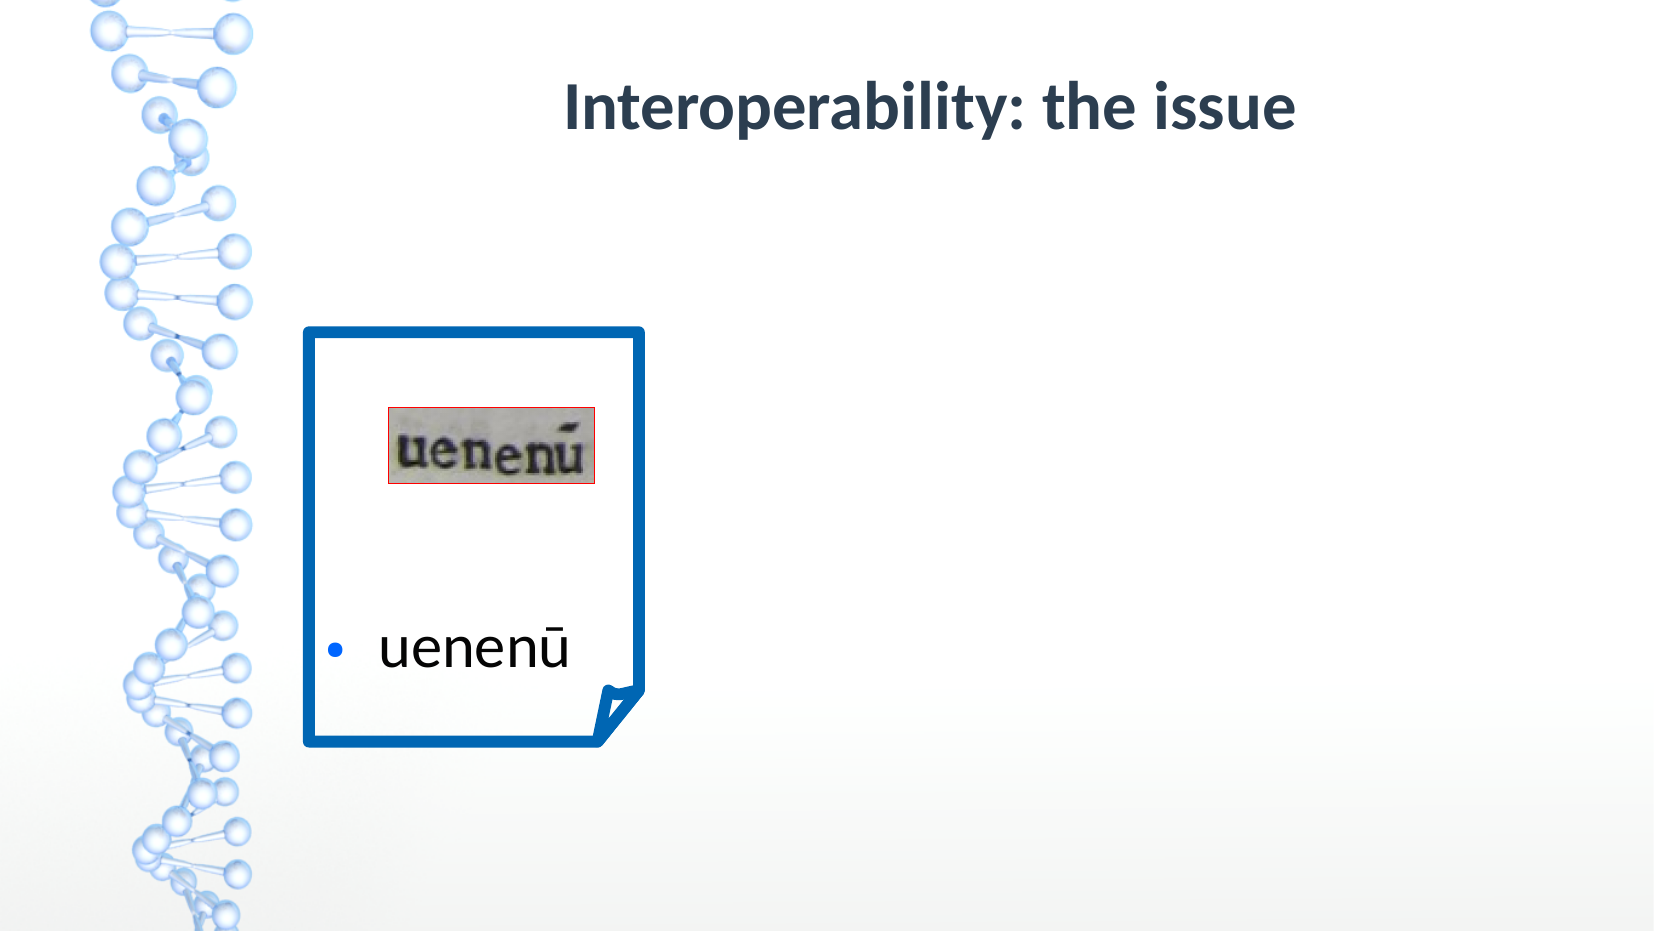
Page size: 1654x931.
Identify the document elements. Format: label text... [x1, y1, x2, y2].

list uenenū [315, 620, 627, 703]
title Interoperability: the issue [265, 35, 1595, 189]
picture [0, 0, 1654, 931]
